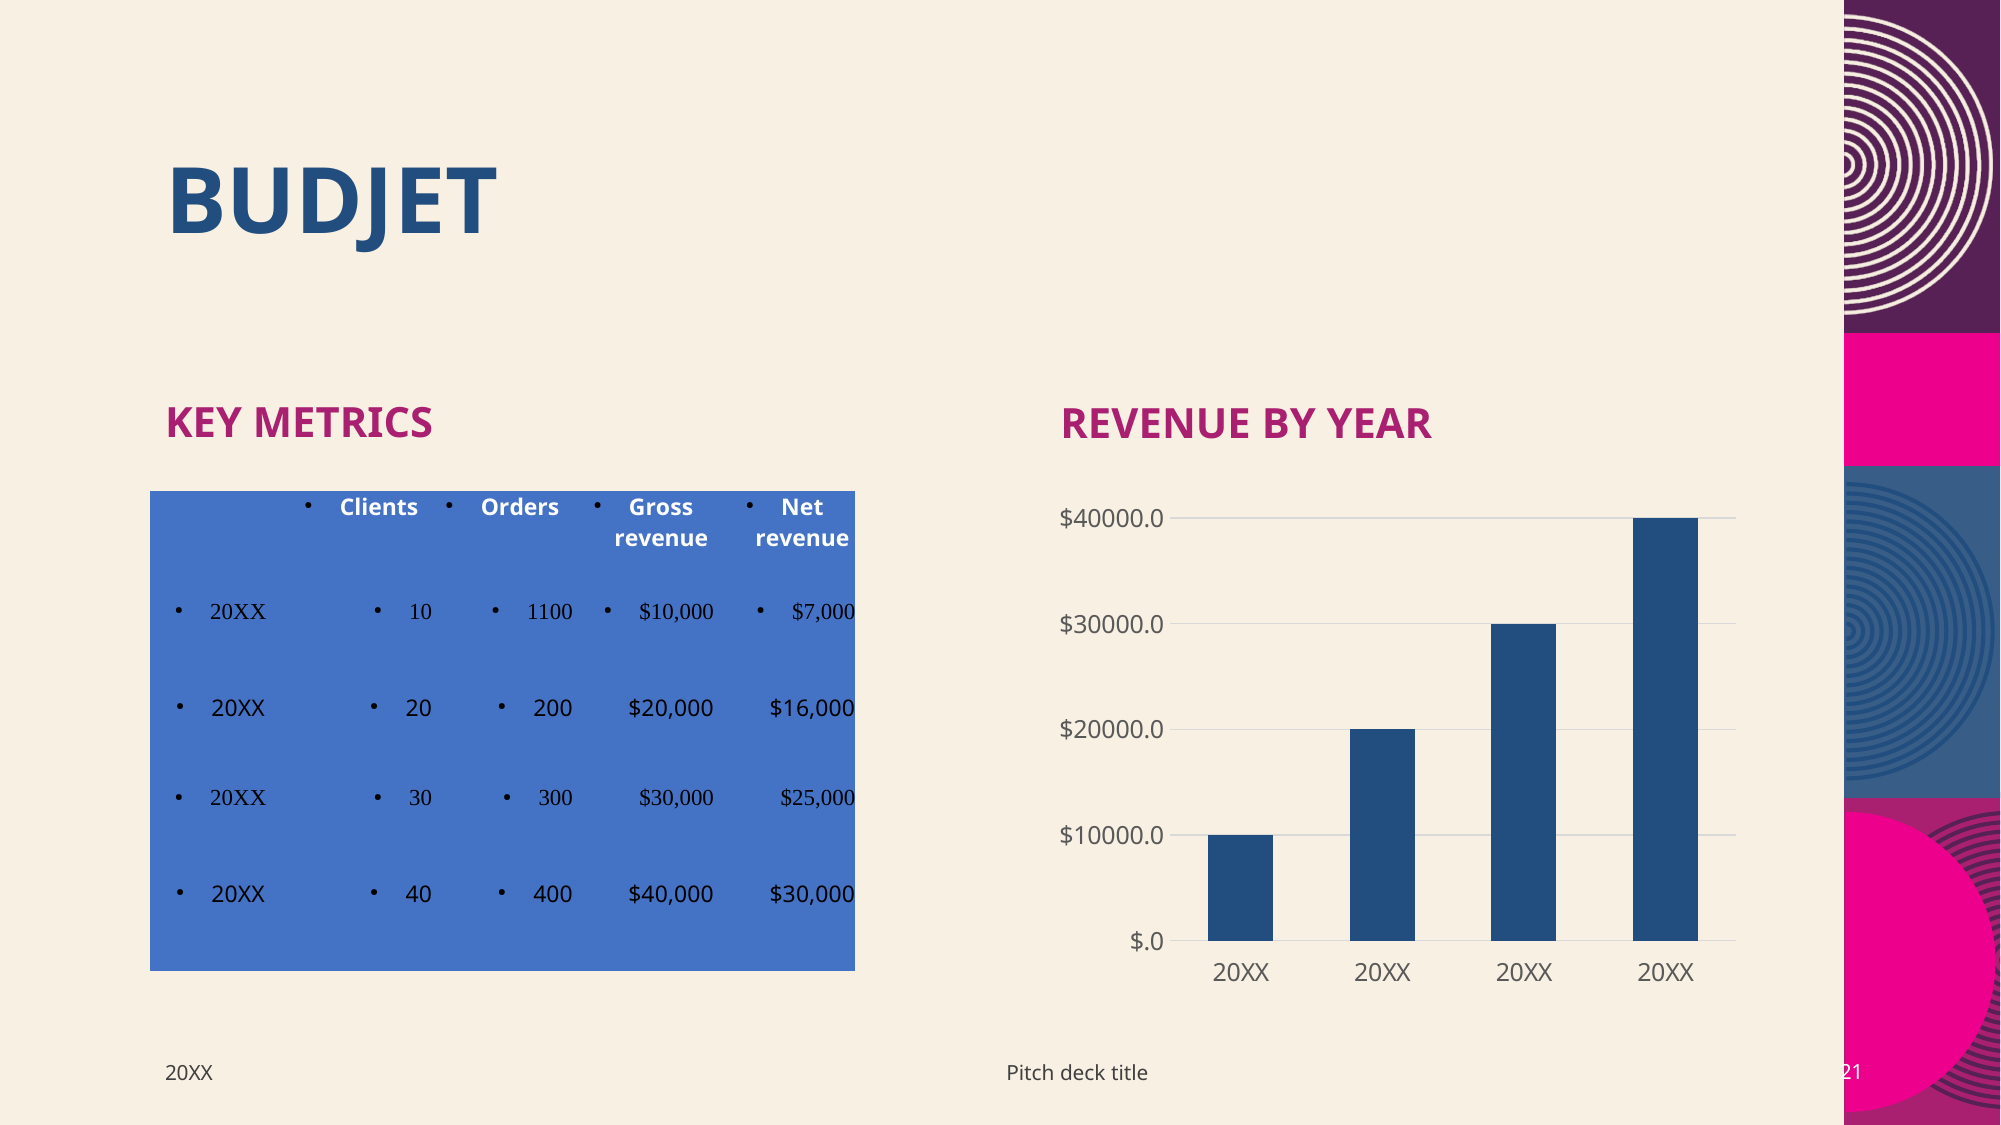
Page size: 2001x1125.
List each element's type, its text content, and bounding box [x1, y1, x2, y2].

text_box 20XX [150, 1042, 331, 1103]
table_cell $30,000 [714, 878, 855, 971]
table_cell $16,000 [714, 692, 855, 785]
list KEY METRICS [150, 386, 856, 461]
table_cell 40 [291, 878, 432, 971]
chart [1045, 490, 1751, 1000]
table_header Net revenue [714, 491, 855, 599]
table_cell 300 [432, 785, 573, 878]
list REVENUE BY YEAR [1045, 385, 1751, 461]
title Budjet [150, 146, 1647, 365]
table_cell 1100 [432, 599, 573, 692]
table_cell $40,000 [573, 878, 714, 971]
table_cell $20,000 [573, 692, 714, 785]
table_header Gross revenue [573, 491, 714, 599]
text_box [1824, 1042, 1900, 1103]
table_cell 20XX [150, 785, 291, 878]
table_header [150, 491, 291, 599]
table_cell 20XX [150, 878, 291, 971]
table_cell 20XX [150, 599, 291, 692]
table_cell 20 [291, 692, 432, 785]
table_header Clients [291, 491, 432, 599]
text_box Pitch deck title [889, 1041, 1265, 1102]
table_cell $25,000 [714, 785, 855, 878]
table_header Orders [432, 491, 573, 599]
table_cell 20XX [150, 692, 291, 785]
table_cell 400 [432, 878, 573, 971]
table_cell 30 [291, 785, 432, 878]
table_cell $30,000 [573, 785, 714, 878]
table_cell 200 [432, 692, 573, 785]
table_cell $10,000 [573, 599, 714, 692]
table_cell $7,000 [714, 599, 855, 692]
table_cell 10 [291, 599, 432, 692]
